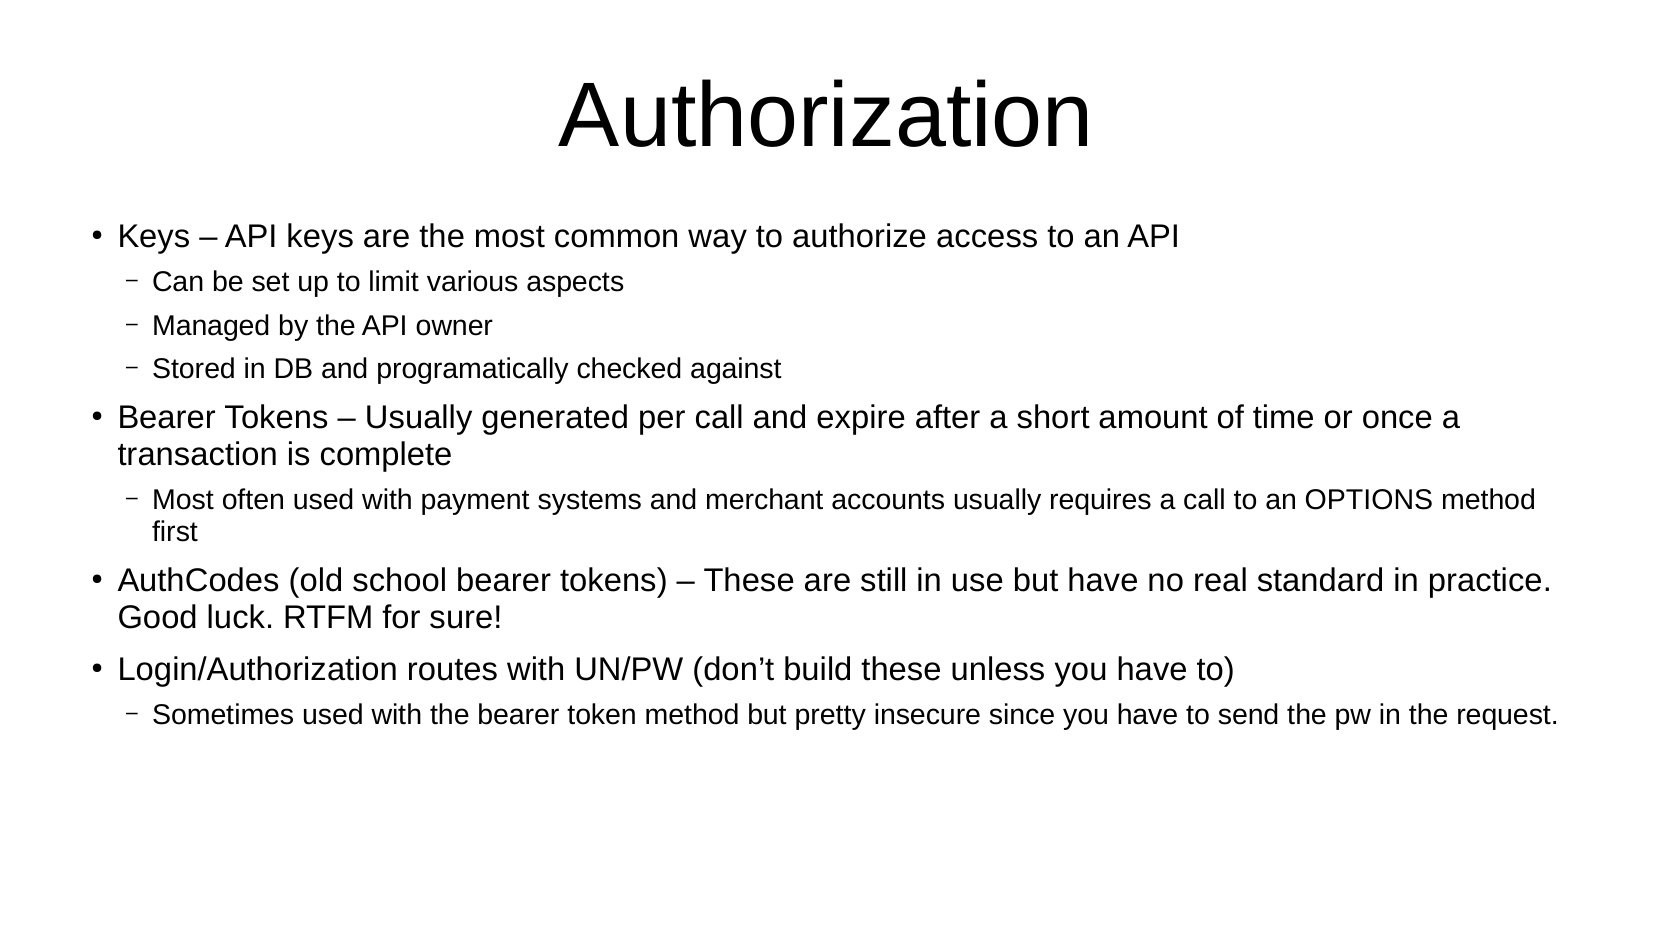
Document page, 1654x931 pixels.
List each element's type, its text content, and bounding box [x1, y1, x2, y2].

list Keys – API keys are the most common way to authorize access to an API Can be set up to limit various aspects Managed by the API owner Stored in DB and programatically checked against Bearer Tokens – Usually generated per call and expire after a short amount of time or once a transaction is complete Most often used with payment systems and merchant accounts usually requires a call to an OPTIONS method first AuthCodes (old school bearer tokens) – These are still in use but have no real standard in practice. Good luck. RTFM for sure! Login/Authorization routes with UN/PW (don’t build these unless you have to) Sometimes used with the bearer token method but pretty insecure since you have to send the pw in the request. [82, 217, 1571, 758]
title Authorization [82, 37, 1571, 193]
